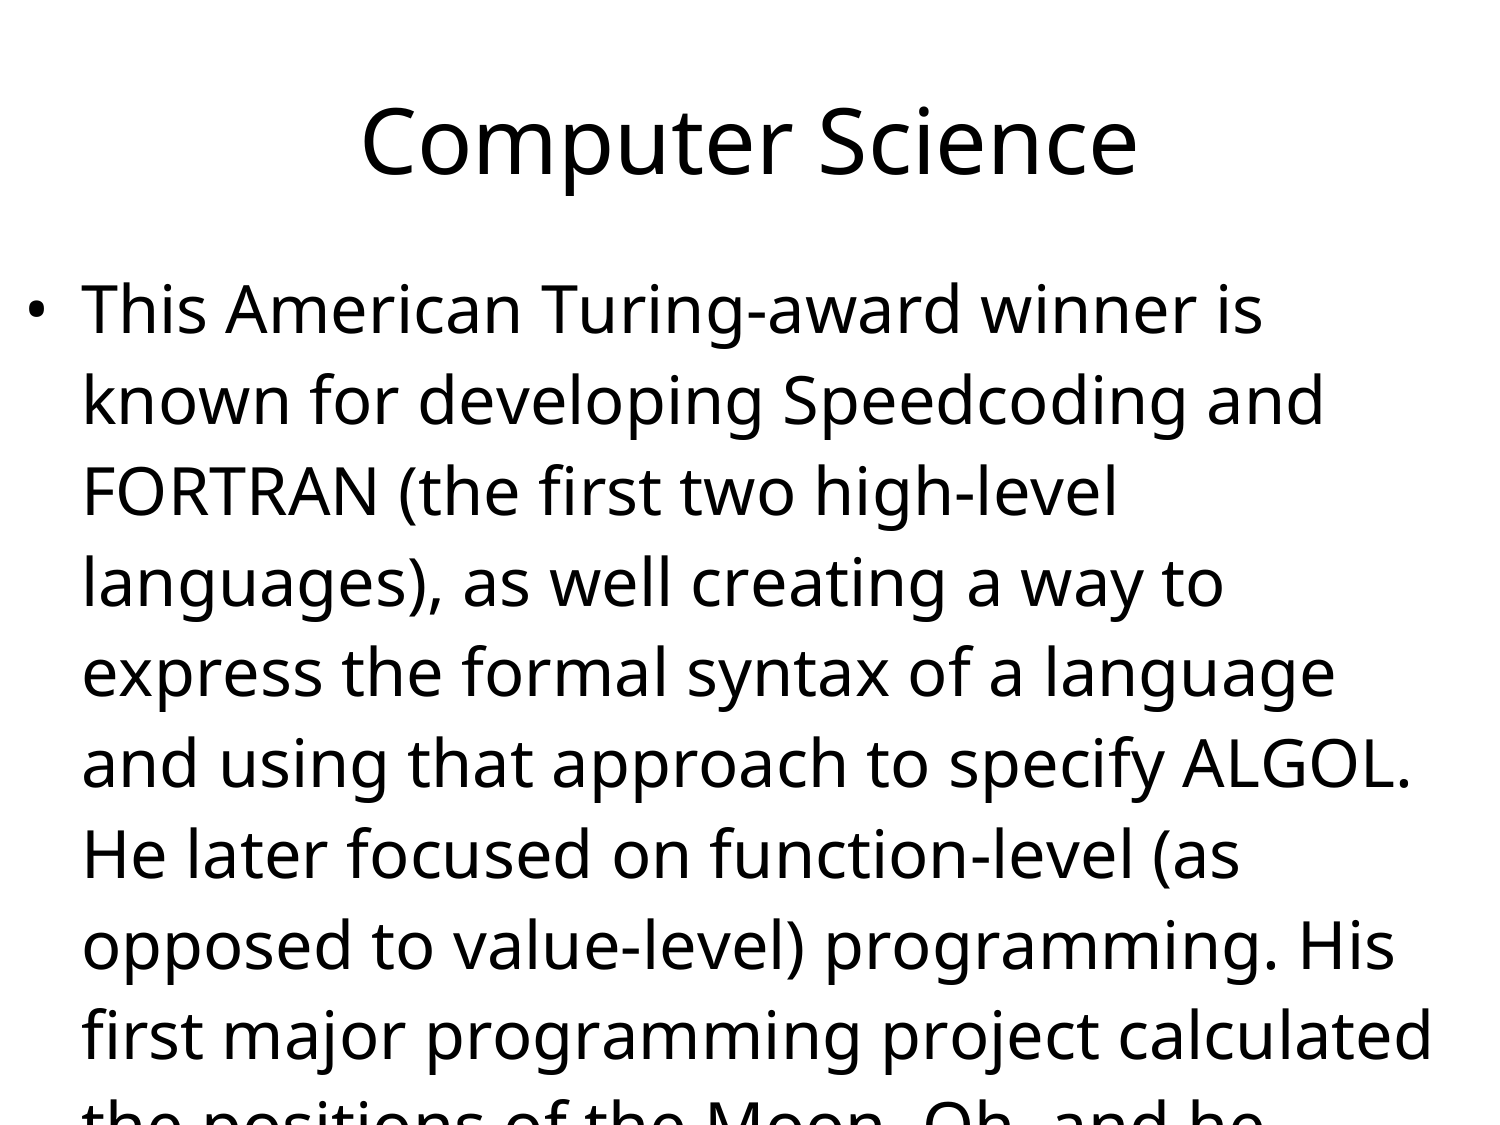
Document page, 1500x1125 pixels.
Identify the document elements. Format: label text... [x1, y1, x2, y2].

title Computer Science [24, 45, 1476, 233]
list This American Turing-award winner is known for developing Speedcoding and FORTRAN (the first two high-level languages), as well creating a way to express the formal syntax of a language and using that approach to specify ALGOL. He later focused on function-level (as opposed to value-level) programming. His first major programming project calculated the positions of the Moon. Oh, and he studied at UVA as an undergrad (but quit). [24, 262, 1476, 1101]
